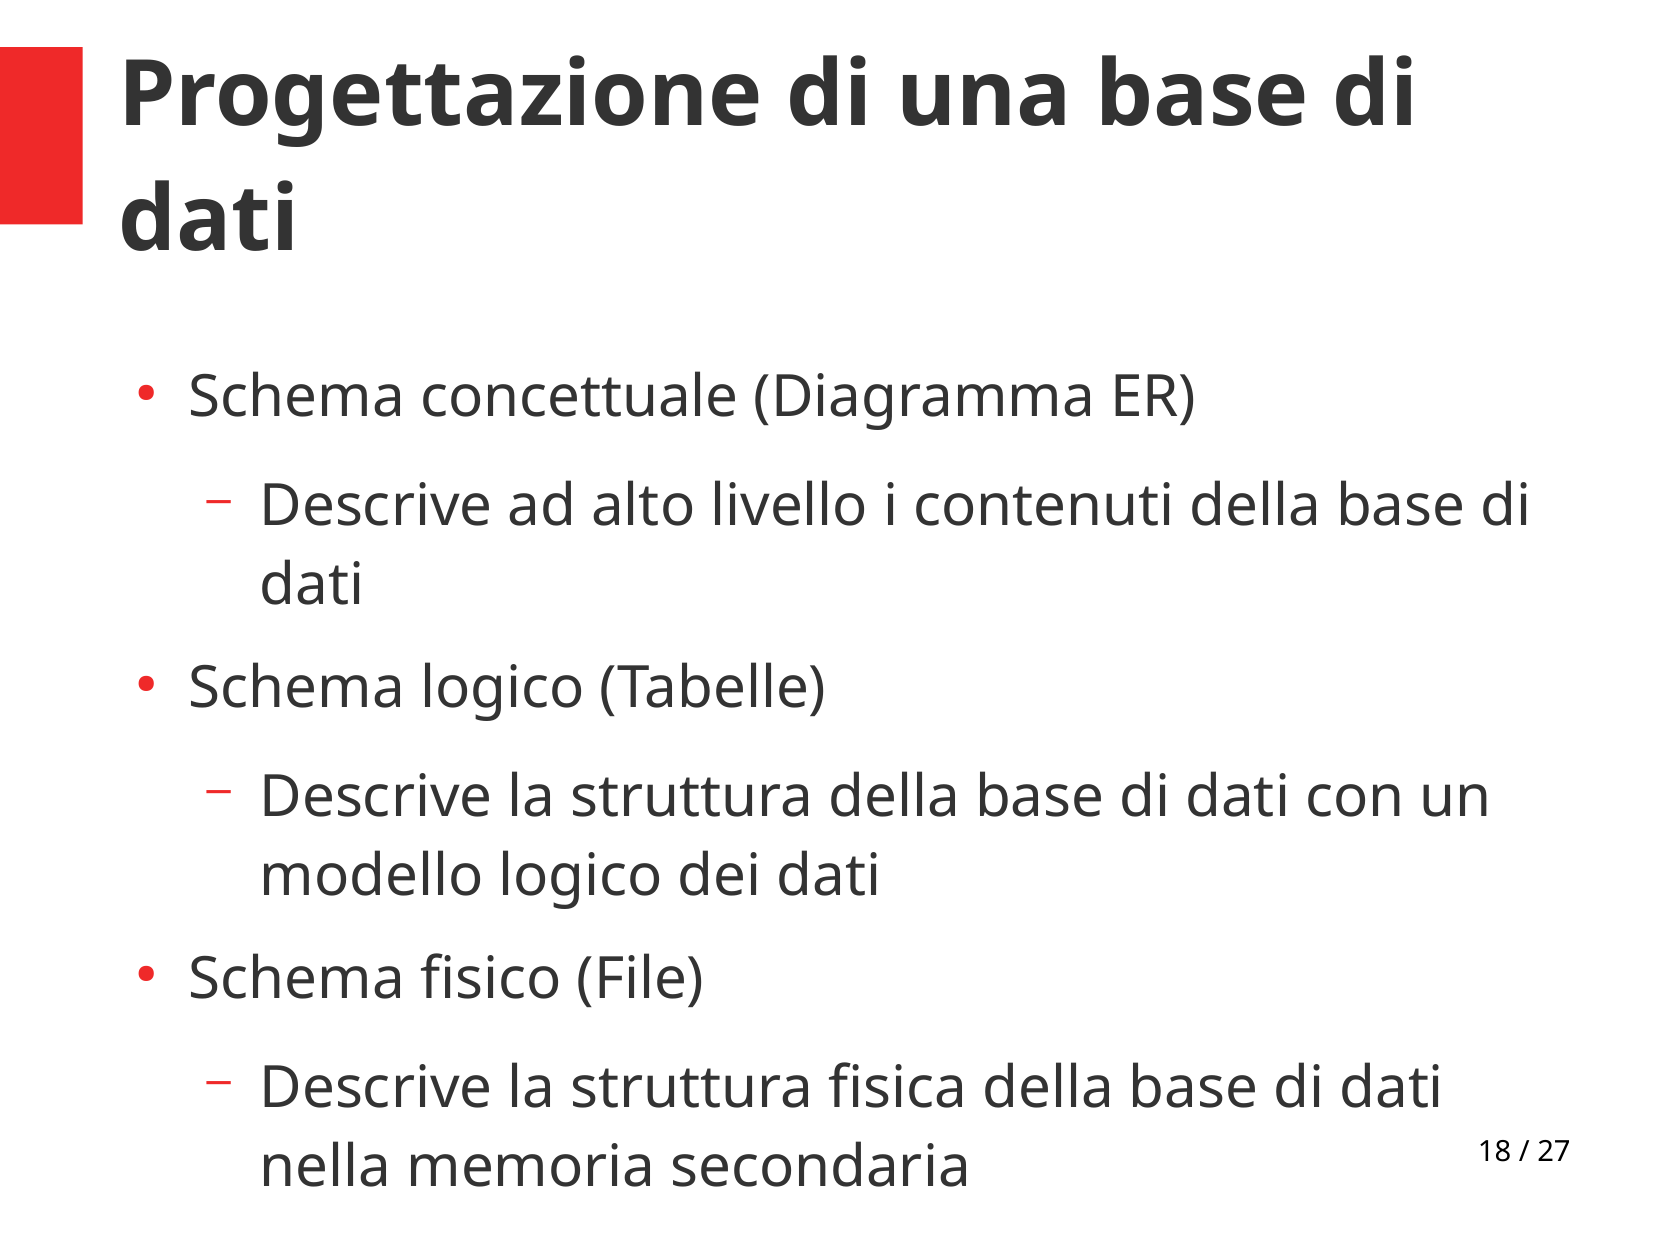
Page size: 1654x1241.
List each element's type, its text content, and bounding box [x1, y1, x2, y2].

title Progettazione di una base di dati [118, 45, 1571, 260]
list Schema concettuale (Diagramma ER) Descrive ad alto livello i contenuti della base di dati Schema logico (Tabelle) Descrive la struttura della base di dati con un modello logico dei dati Schema fisico (File) Descrive la struttura fisica della base di dati nella memoria secondaria [118, 354, 1536, 1074]
